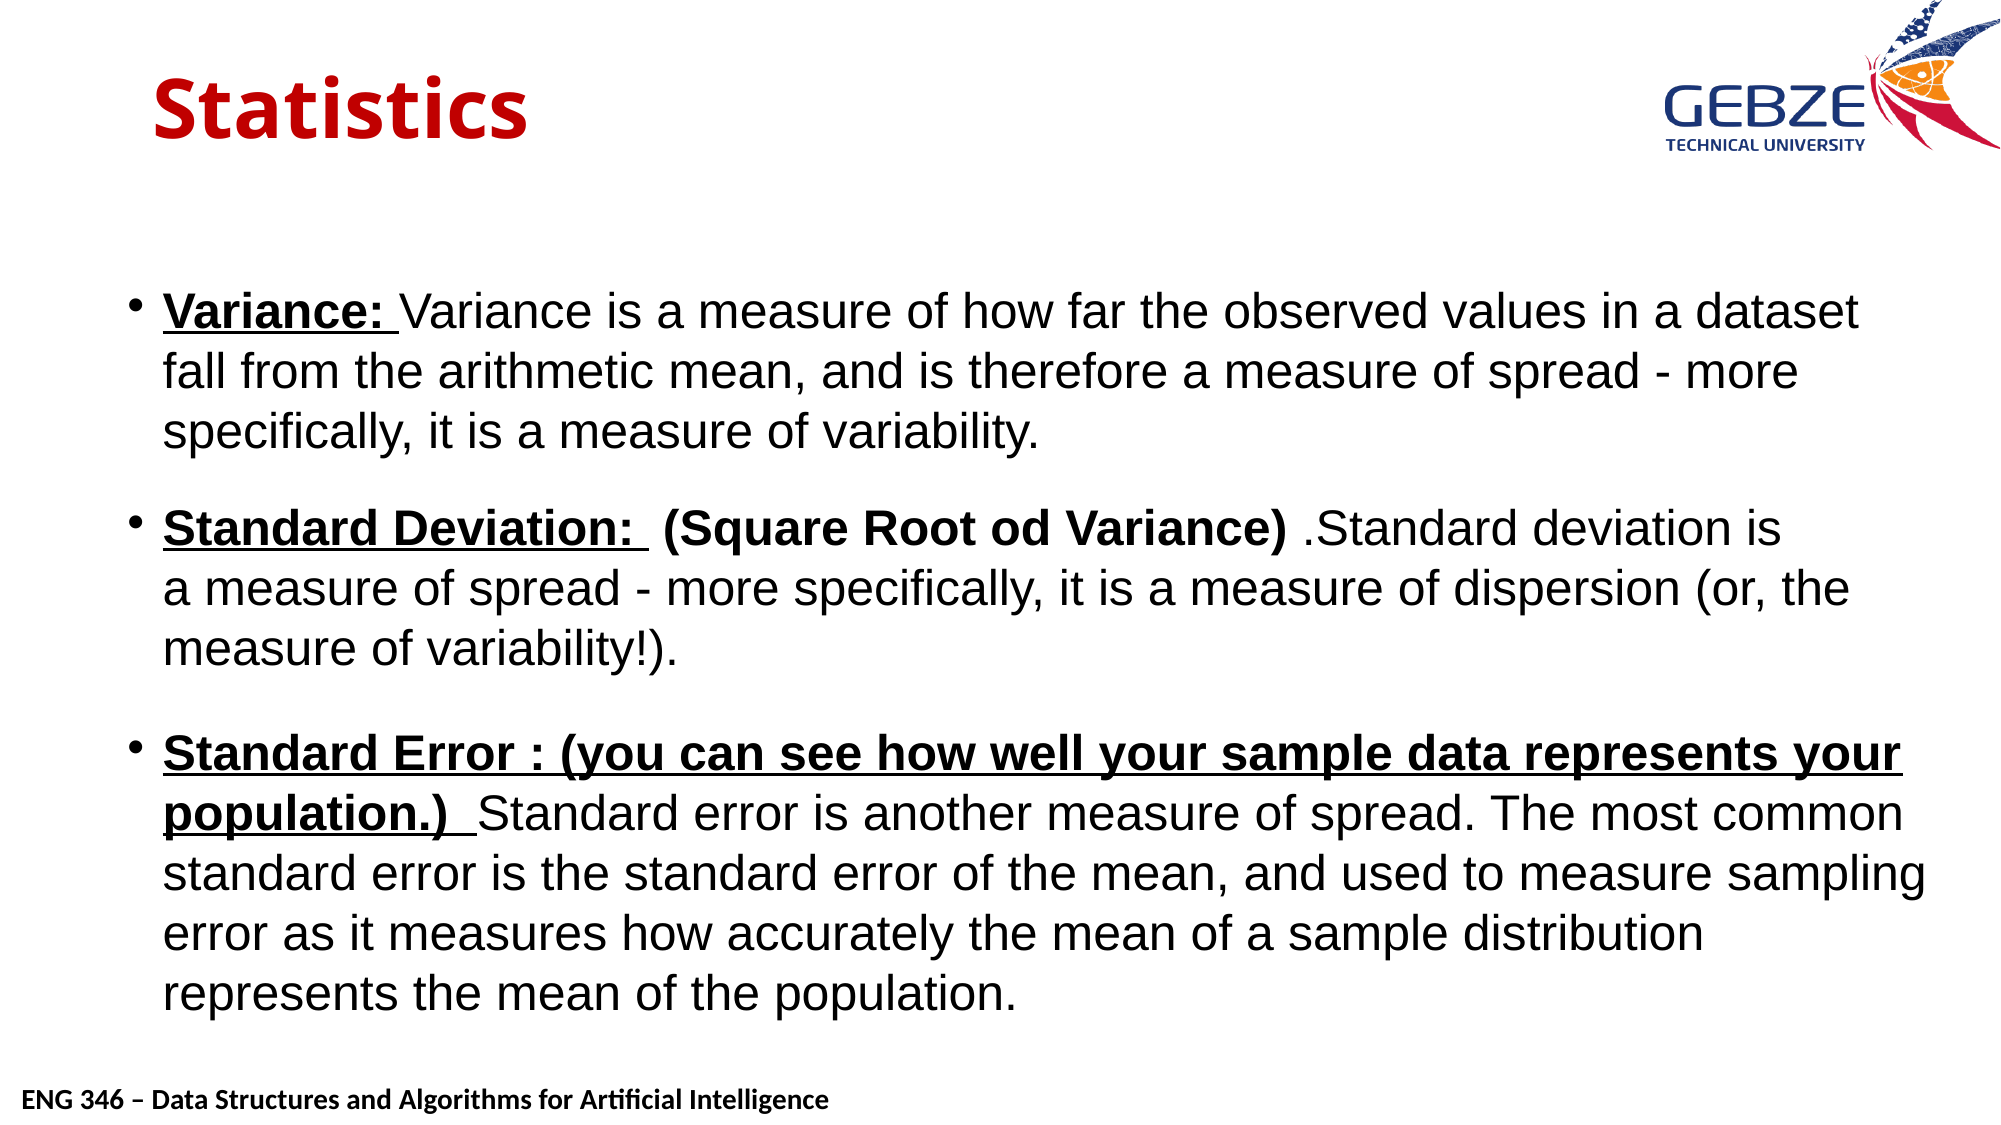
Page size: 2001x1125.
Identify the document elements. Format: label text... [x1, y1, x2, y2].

picture [1665, 0, 2001, 151]
title Statistics [137, 59, 1650, 165]
text_box Variance: Variance is a measure of how far the observed values in a dataset fall from the arithmetic mean, and is therefore a measure of spread - more specifically, it is a measure of variability. Standard Deviation: (Square Root od Variance) .Standard deviation is a measure of spread - more specifically, it is a measure of dispersion (or, the measure of variability!). Standard Error : (you can see how well your sample data represents your population.) Standard error is another measure of spread. The most common standard error is the standard error of the mean, and used to measure sampling error as it measures how accurately the mean of a sample distribution represents the mean of the population. [112, 187, 1950, 1012]
